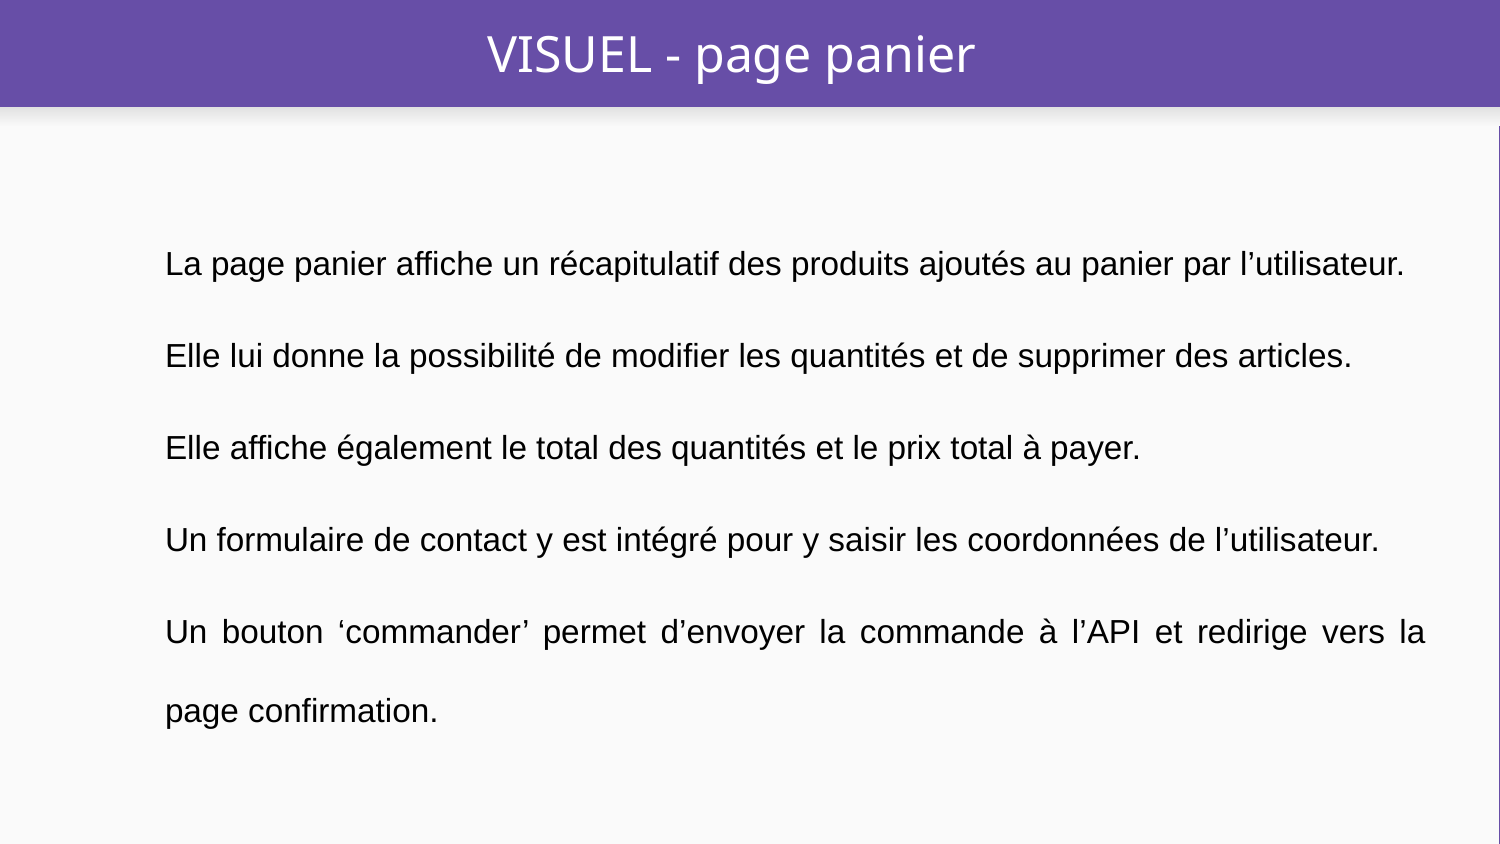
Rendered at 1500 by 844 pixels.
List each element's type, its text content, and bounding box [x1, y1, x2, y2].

title VISUEL - page panier [0, 2, 1500, 102]
text_box La page panier affiche un récapitulatif des produits ajoutés au panier par l’utilisateur. Elle lui donne la possibilité de modifier les quantités et de supprimer des articles. Elle affiche également le total des quantités et le prix total à payer. Un formulaire de contact y est intégré pour y saisir les coordonnées de l’utilisateur. Un bouton ‘commander’ permet d’envoyer la commande à l’API et redirige vers la page confirmation. [75, 187, 1443, 827]
